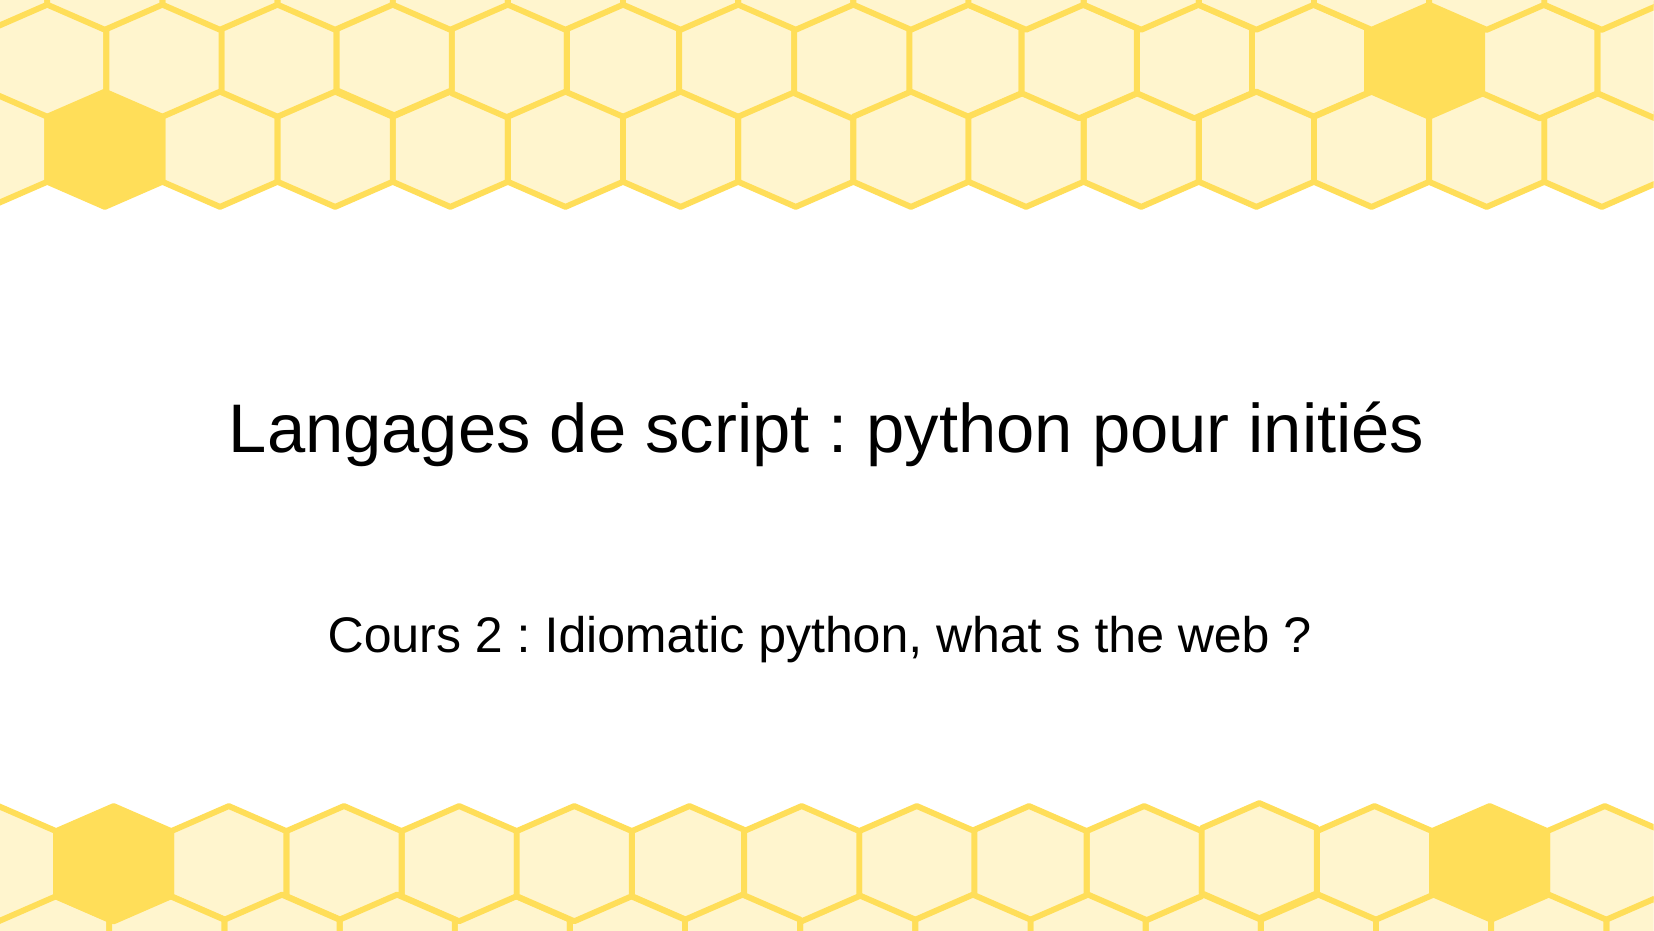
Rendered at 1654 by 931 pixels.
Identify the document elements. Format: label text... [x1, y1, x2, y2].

title Langages de script : python pour initiés [88, 324, 1565, 532]
subtitle Cours 2 : Idiomatic python, what s the web ? [88, 561, 1565, 709]
